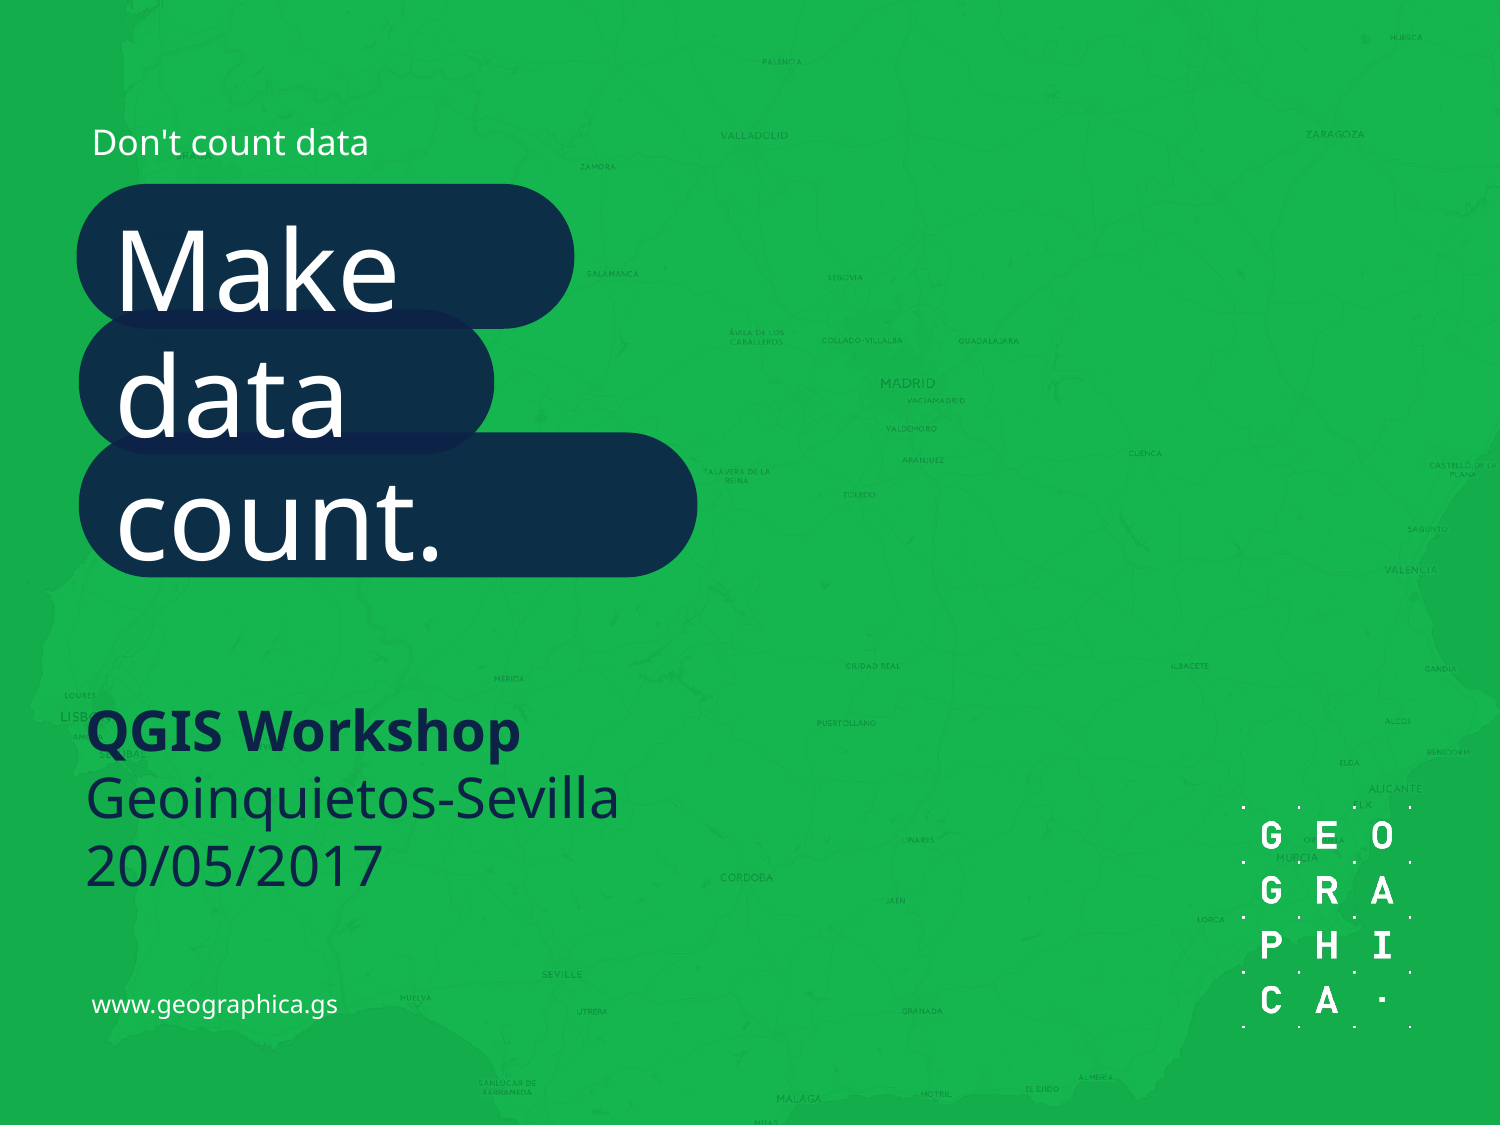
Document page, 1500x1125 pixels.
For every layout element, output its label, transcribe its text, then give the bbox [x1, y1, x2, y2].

text_box www.geographica.gs [76, 973, 417, 1027]
text_box Don't count data [76, 96, 519, 150]
text_box data [78, 320, 495, 455]
picture [0, 0, 1500, 1125]
text_box Make [76, 183, 575, 329]
text_box QGIS Workshop Geoinquietos-Sevilla 20/05/2017 [70, 608, 1154, 849]
text_box count. [78, 432, 698, 578]
